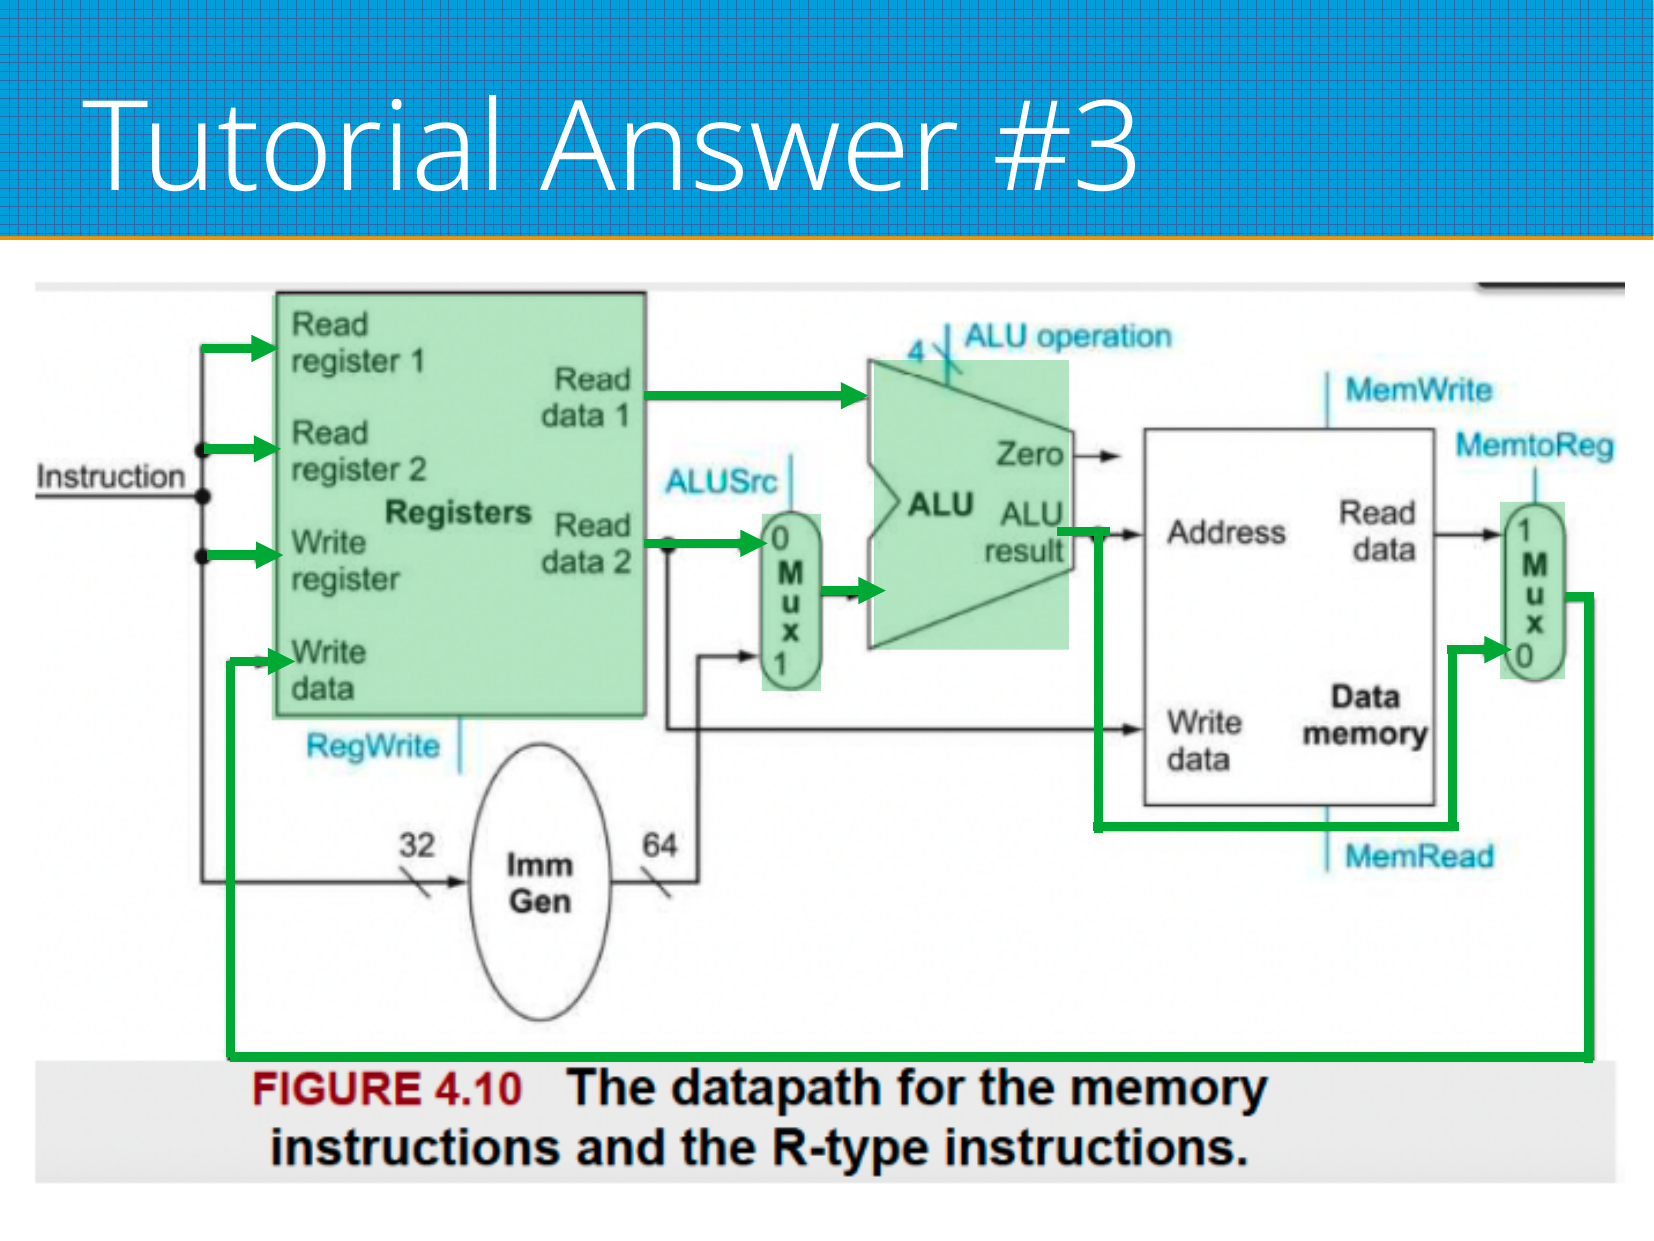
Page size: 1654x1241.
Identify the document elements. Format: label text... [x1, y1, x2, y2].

picture [29, 276, 1625, 1186]
text_box [271, 295, 644, 721]
title Tutorial Answer #3 [82, 19, 1571, 227]
text_box [1500, 501, 1565, 680]
text_box [761, 513, 821, 691]
text_box [874, 360, 1069, 650]
